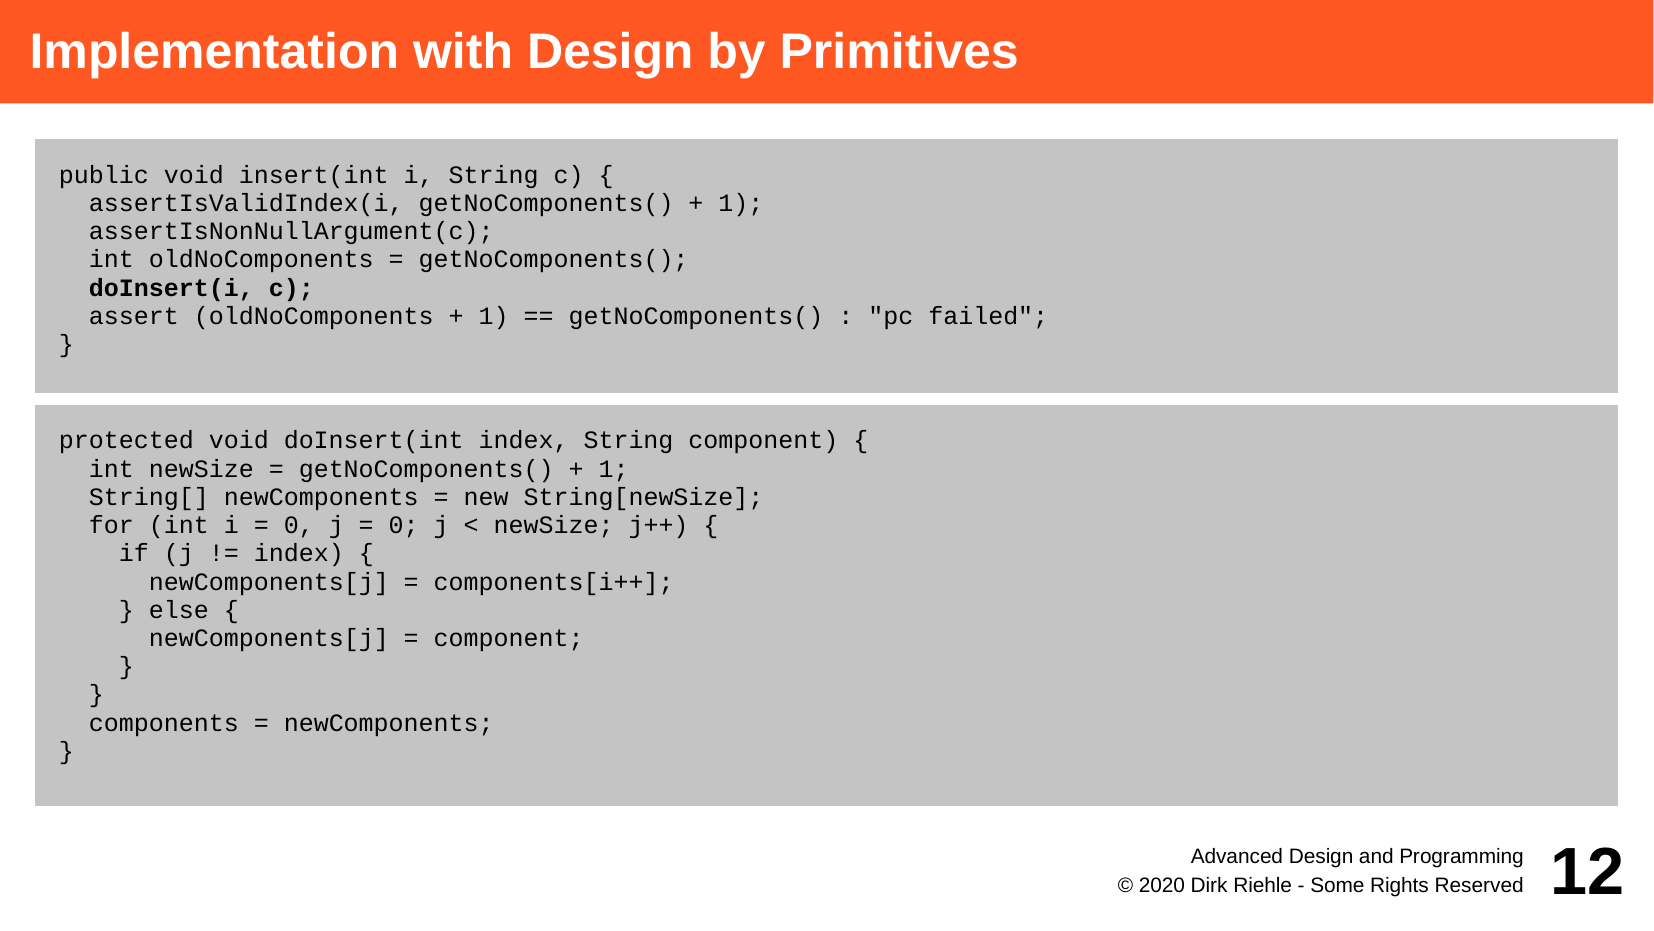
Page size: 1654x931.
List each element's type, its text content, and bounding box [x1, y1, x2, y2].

list public void insert(int i, String c) { assertIsValidIndex(i, getNoComponents() + 1); assertIsNonNullArgument(c); int oldNoComponents = getNoComponents(); doInsert(i, c); assert (oldNoComponents + 1) == getNoComponents() : "pc failed"; } [29, 132, 1625, 393]
list protected void doInsert(int index, String component) { int newSize = getNoComponents() + 1; String[] newComponents = new String[newSize]; for (int i = 0, j = 0; j < newSize; j++) { if (j != index) { newComponents[j] = components[i++]; } else { newComponents[j] = component; } } components = newComponents; } [29, 398, 1625, 813]
title Implementation with Design by Primitives [0, 0, 1654, 104]
